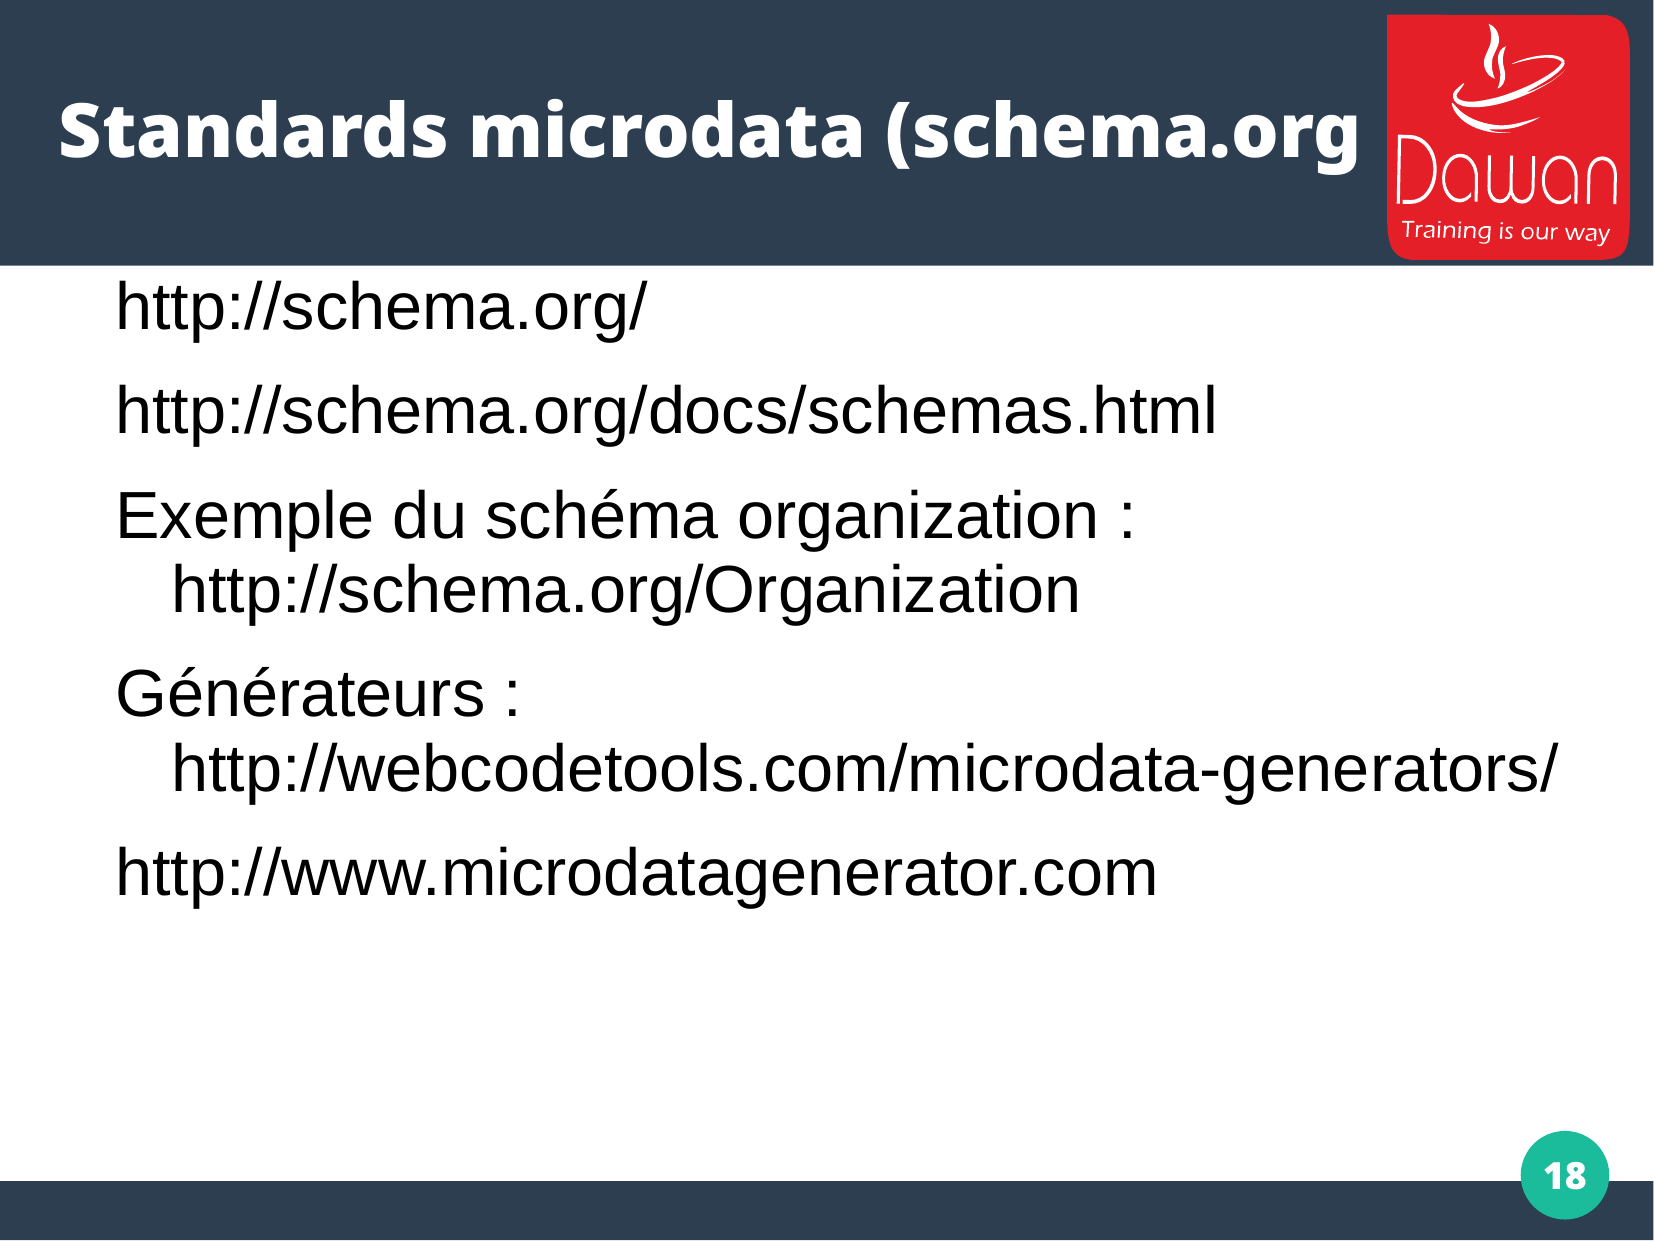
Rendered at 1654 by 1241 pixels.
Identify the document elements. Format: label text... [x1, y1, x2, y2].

text_box http://schema.org/ http://schema.org/docs/schemas.html Exemple du schéma organization : http://schema.org/Organization Générateurs : http://webcodetools.com/microdata-generators/ http://www.microdatagenerator.com [59, 265, 1594, 1140]
picture [1387, 14, 1630, 260]
title Standards microdata (schema.org [59, 49, 1387, 207]
